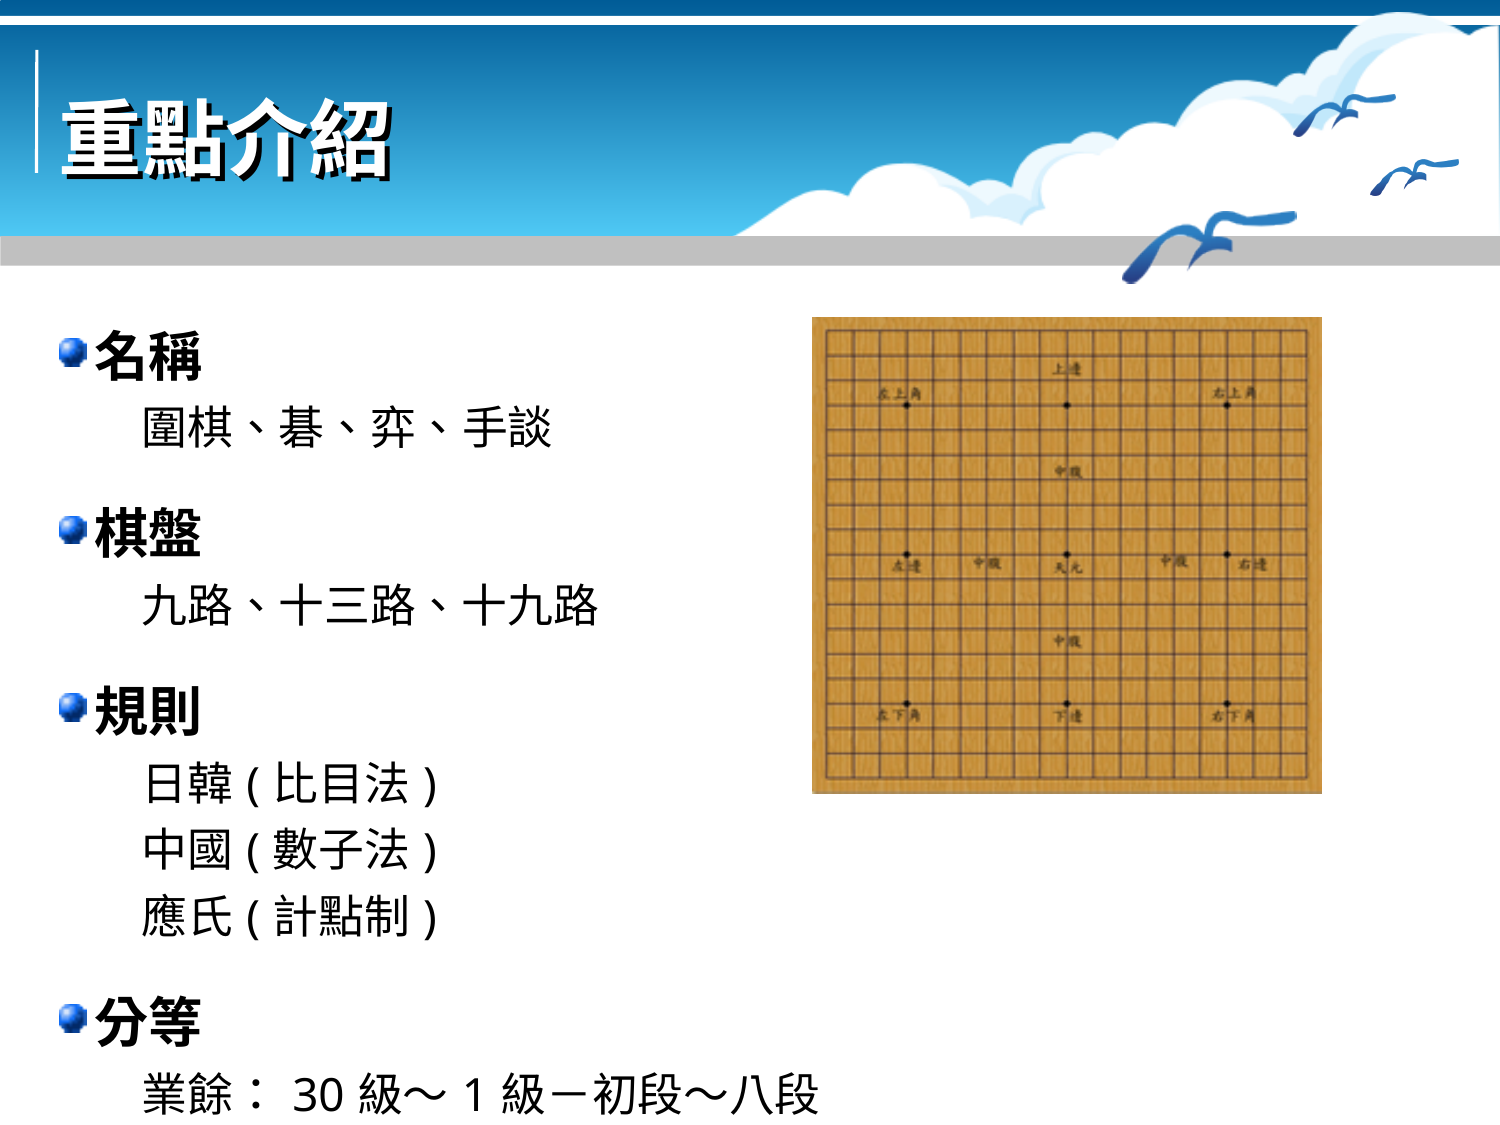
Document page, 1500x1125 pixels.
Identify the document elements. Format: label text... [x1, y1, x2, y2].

title 重點介紹 [59, 86, 1465, 186]
picture [812, 317, 1322, 794]
picture [730, 12, 1500, 284]
list 名稱 圍棋、碁、弈、手談 棋盤 九路、十三路、十九路 規則 日韓(比目法) 中國(數子法) 應氏(計點制) 分等 業餘：30級～1級－初段～八段 職業：初段～九段 [59, 312, 1447, 1123]
